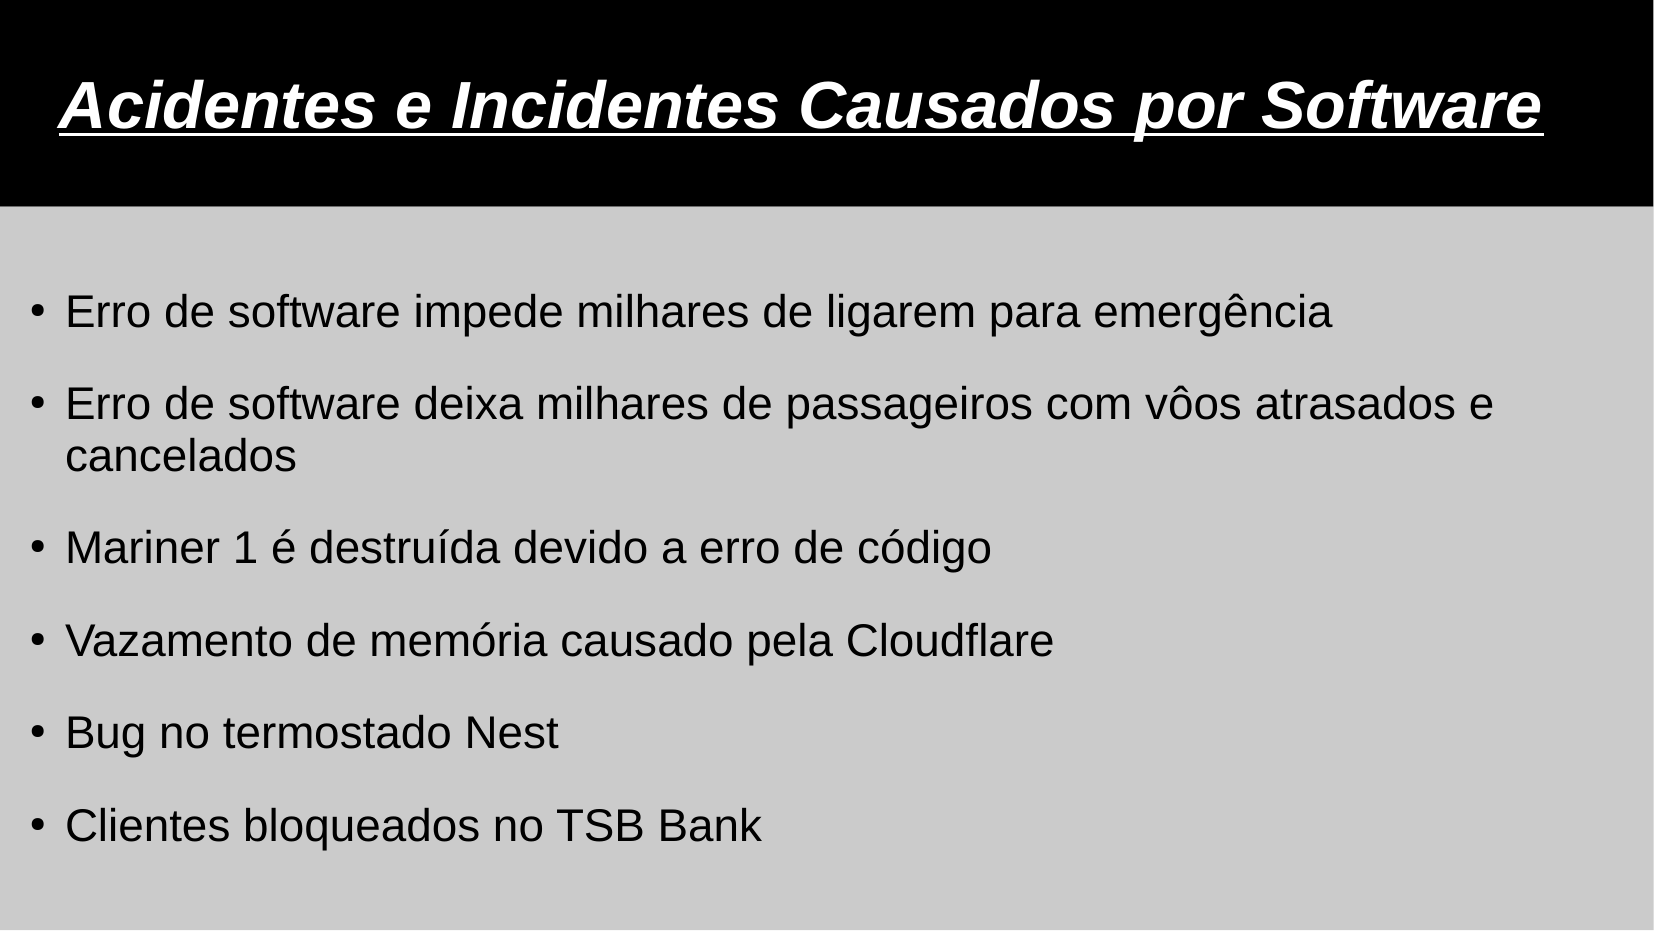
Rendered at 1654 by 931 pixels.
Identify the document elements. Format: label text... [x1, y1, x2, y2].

title Acidentes e Incidentes Causados por Software [29, 12, 1595, 199]
text_box [0, 0, 1654, 206]
subtitle Erro de software impede milhares de ligarem para emergência Erro de software deixa milhares de passageiros com vôos atrasados e cancelados Mariner 1 é destruída devido a erro de código Vazamento de memória causado pela Cloudflare Bug no termostado Nest Clientes bloqueados no TSB Bank [0, 206, 1654, 931]
